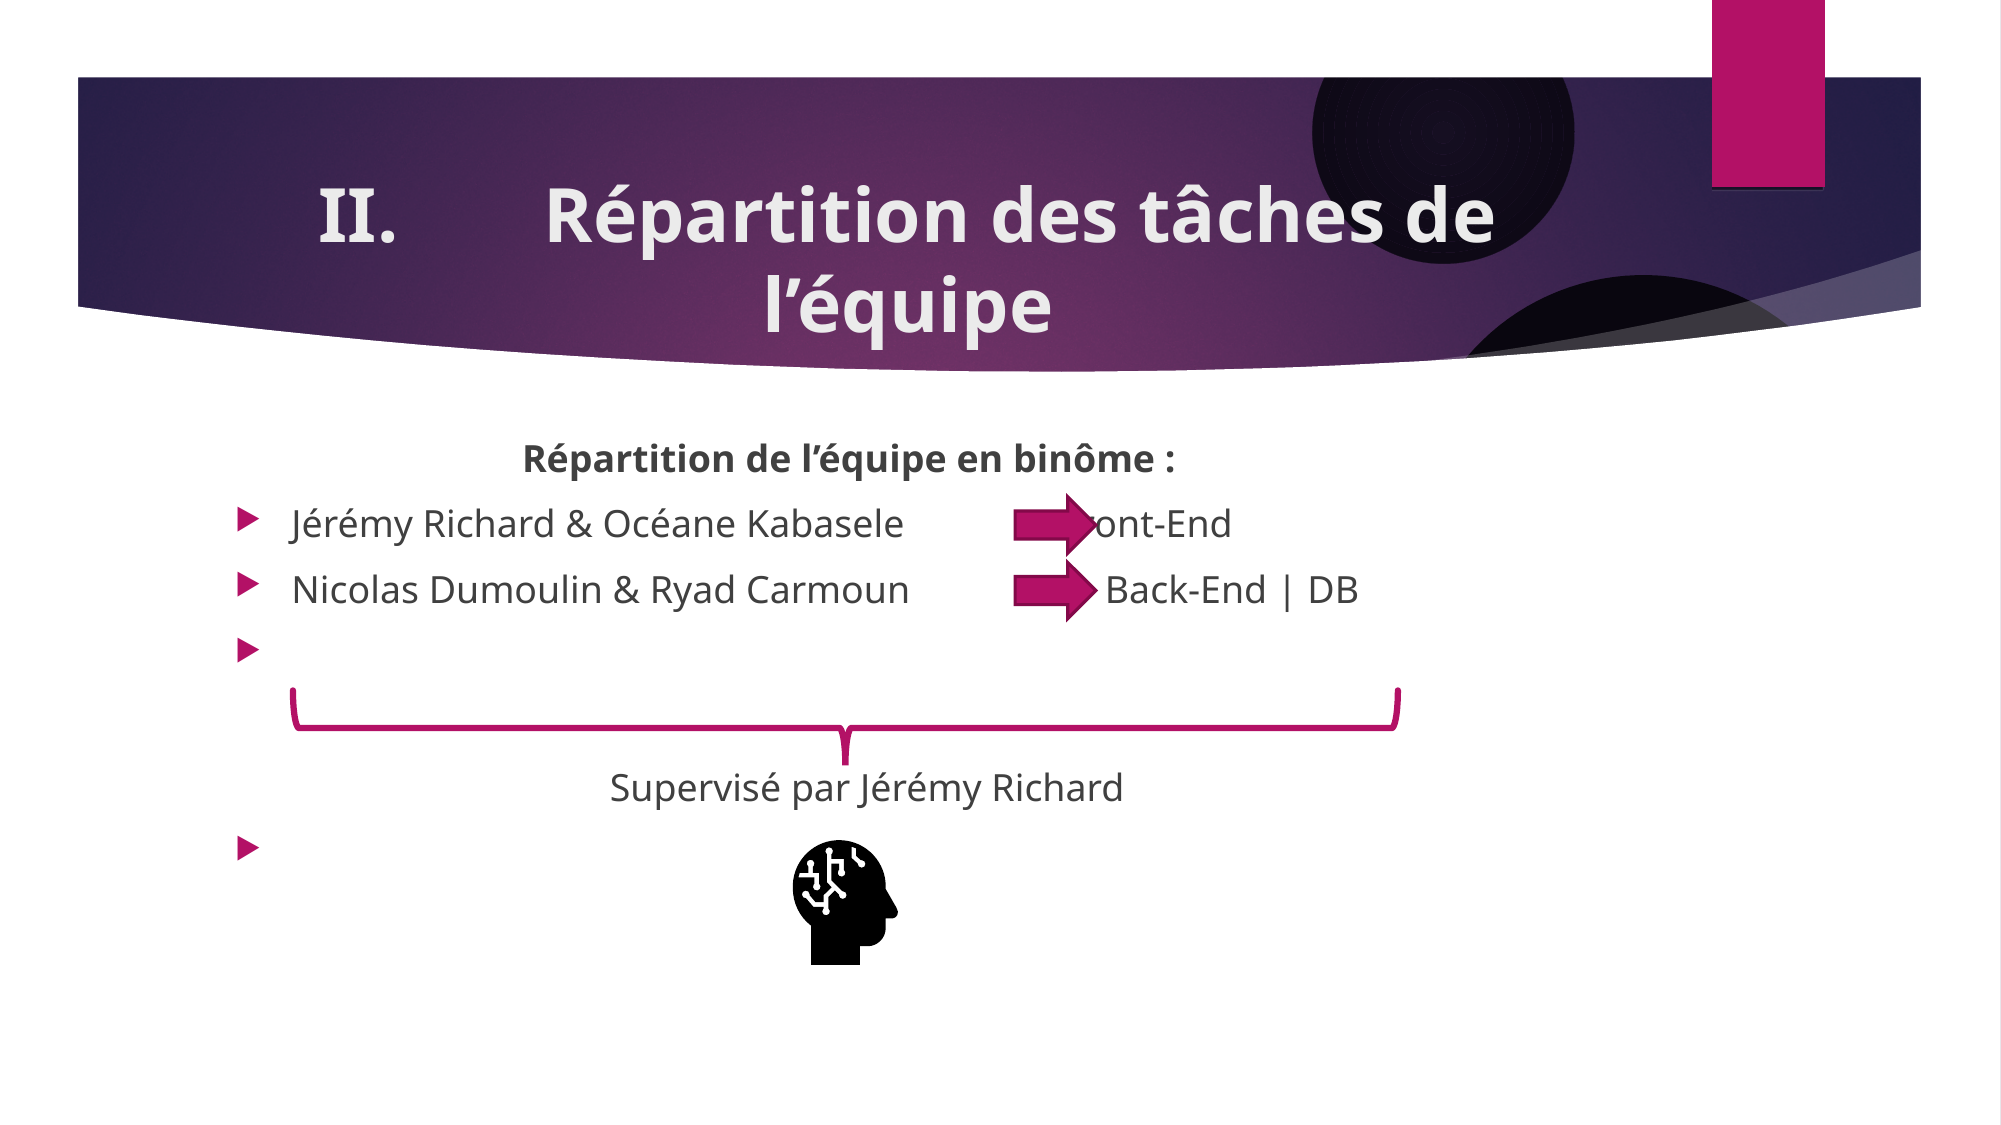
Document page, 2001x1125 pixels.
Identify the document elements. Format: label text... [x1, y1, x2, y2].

picture [770, 827, 921, 978]
text_box [1015, 496, 1096, 554]
title II. Répartition des tâches de l’équipe [189, 159, 1627, 276]
list Répartition de l’équipe en binôme : Jérémy Richard & Océane Kabasele Front-End Nicolas Dumoulin & Ryad Carmoun Back-End | DB Supervisé par Jérémy Richard [220, 427, 1668, 988]
text_box [1015, 562, 1096, 619]
